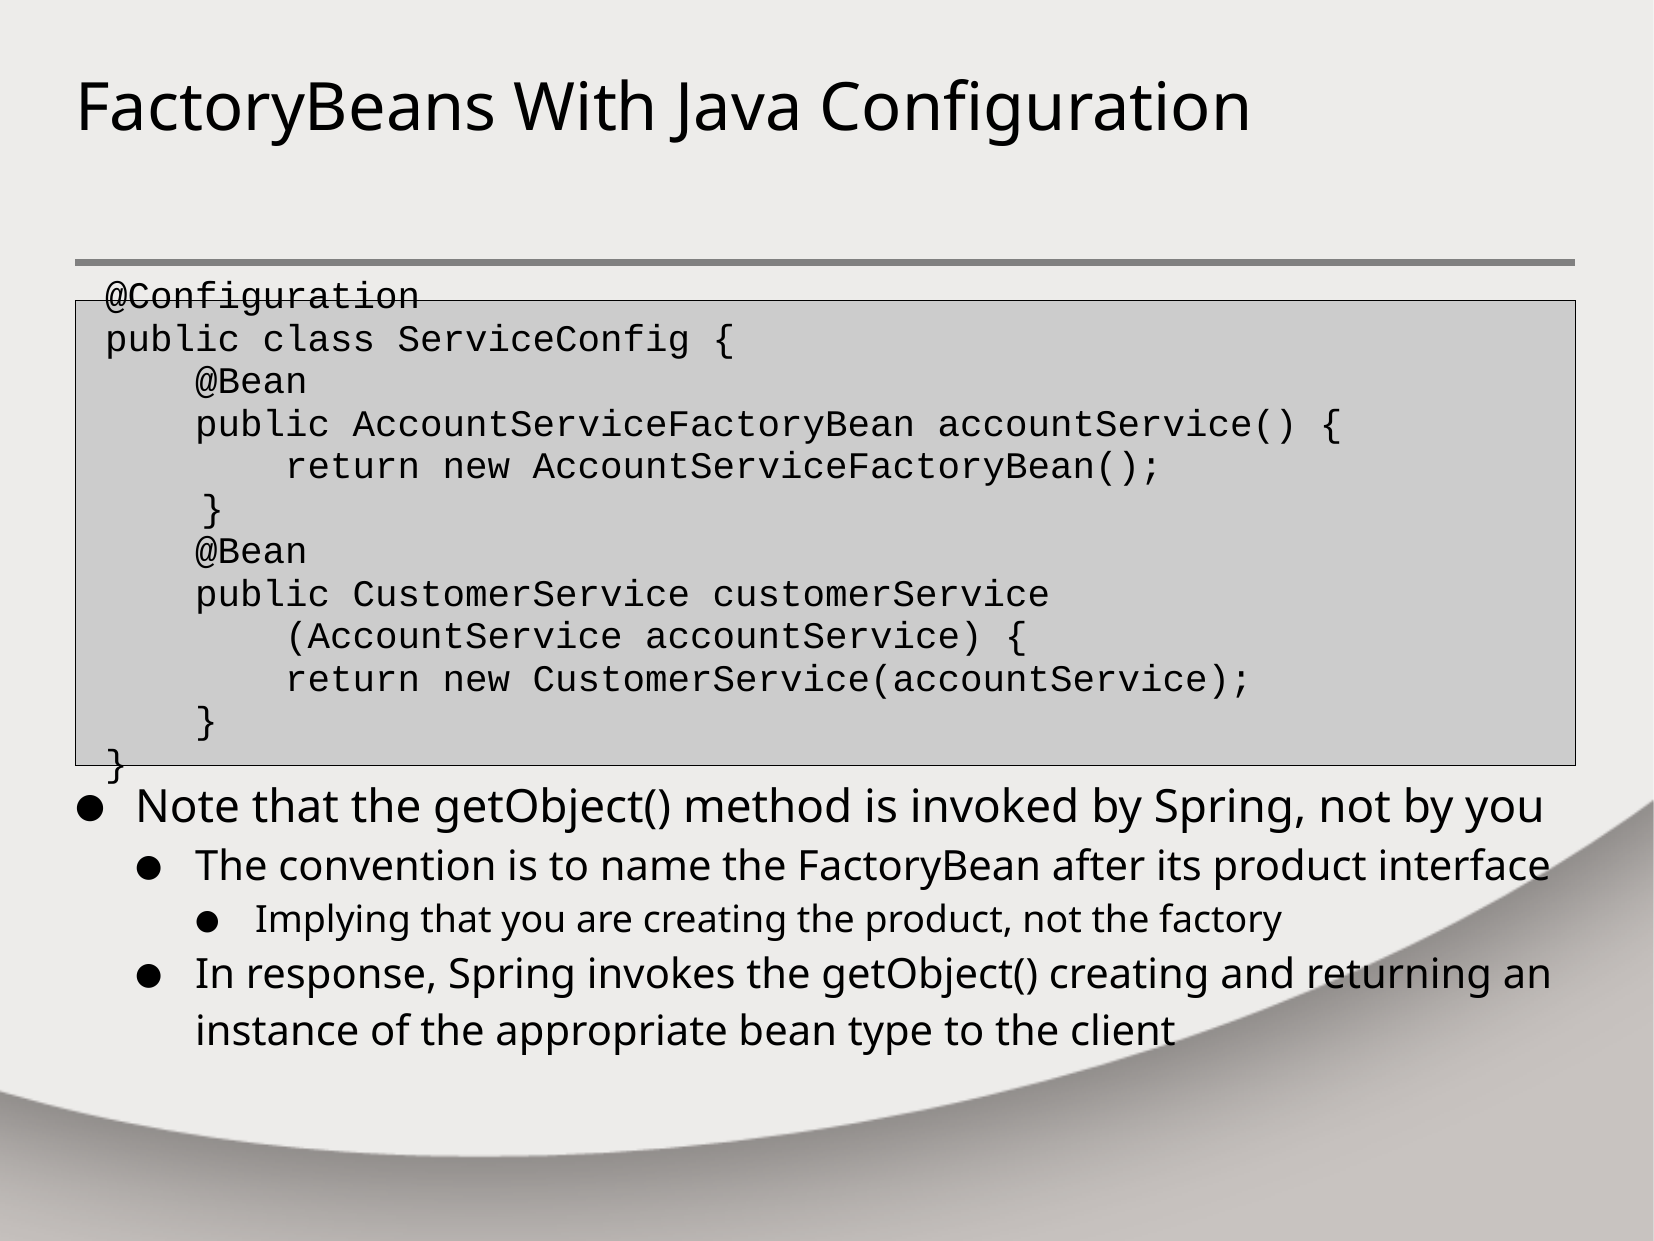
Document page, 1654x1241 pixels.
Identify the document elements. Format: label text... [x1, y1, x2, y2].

list Note that the getObject() method is invoked by Spring, not by you The convention is to name the FactoryBean after its product interface Implying that you are creating the product, not the factory In response, Spring invokes the getObject() creating and returning an instance of the appropriate bean type to the client [75, 300, 1576, 1163]
picture [0, 0, 1654, 1241]
title FactoryBeans With Java Configuration [75, 75, 1576, 226]
